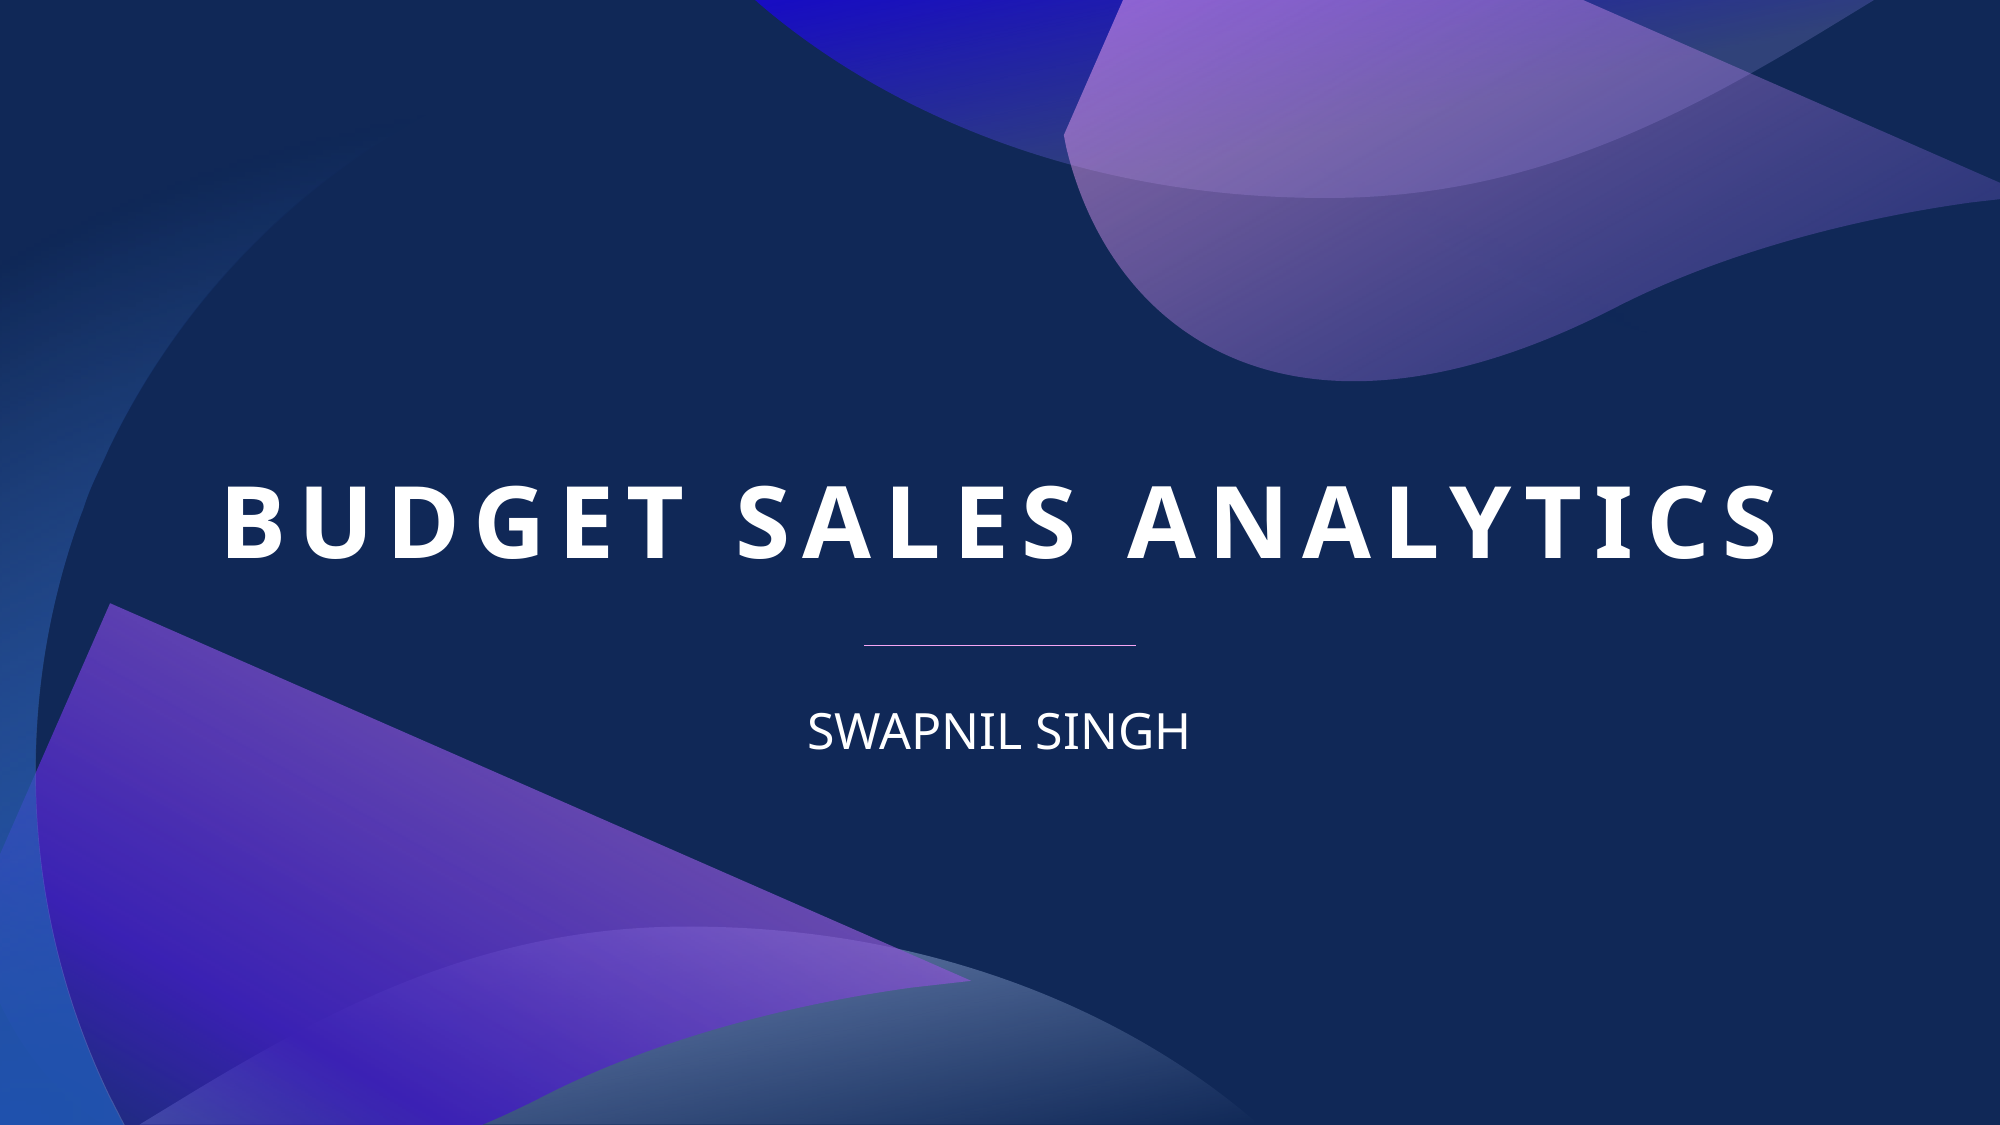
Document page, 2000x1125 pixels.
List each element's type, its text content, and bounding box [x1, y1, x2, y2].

title Budget Sales Analytics [146, 344, 1853, 588]
picture [0, 0, 2000, 1125]
subtitle SWAPNIL SINGH [420, 698, 1580, 824]
